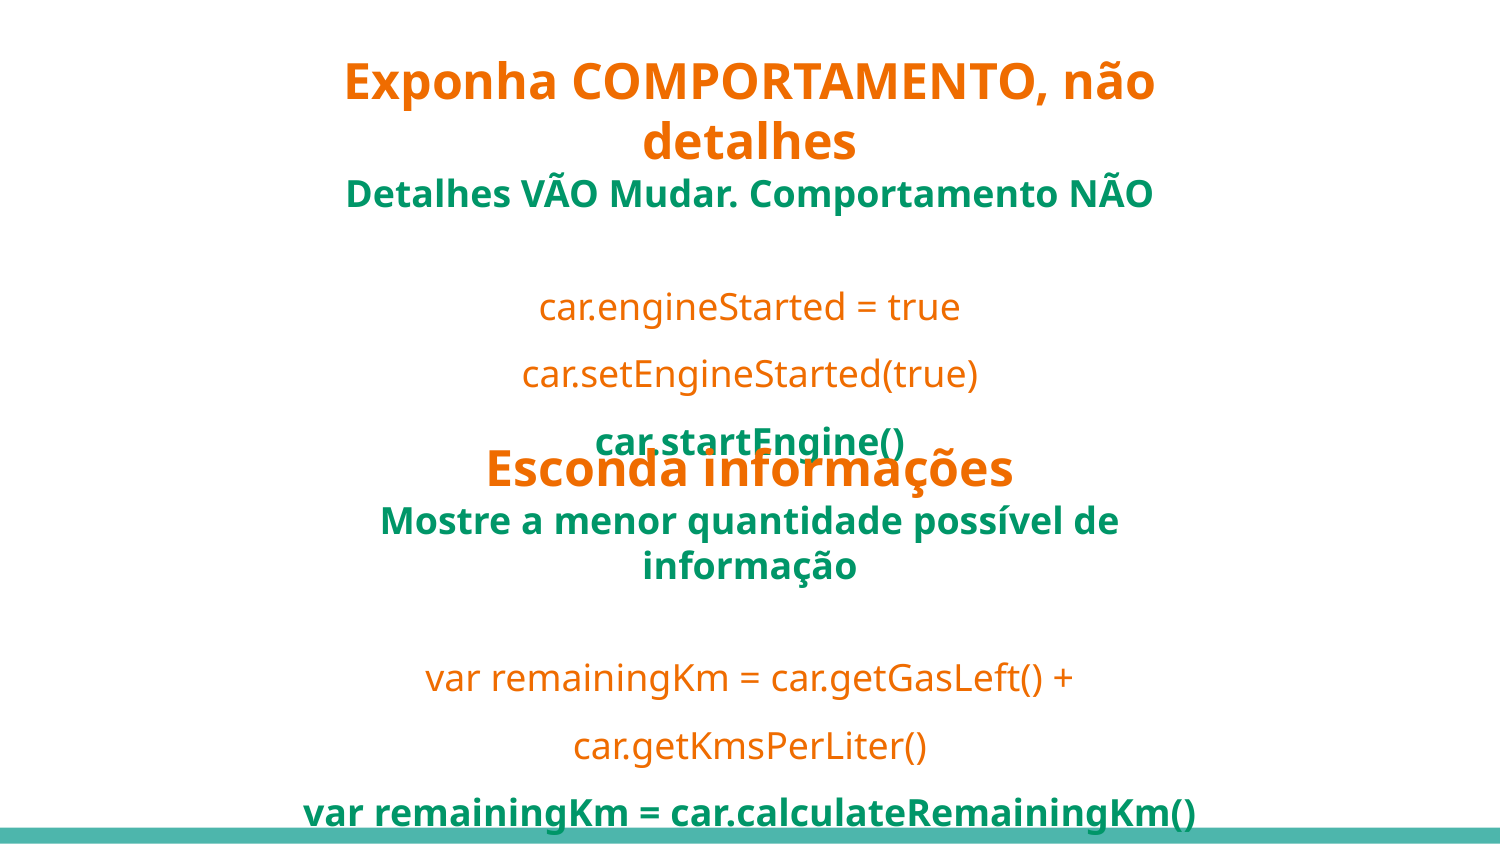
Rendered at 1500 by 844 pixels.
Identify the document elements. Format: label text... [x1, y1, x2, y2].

text_box Exponha COMPORTAMENTO, não detalhes Detalhes VÃO Mudar. Comportamento NÃO car.engineStarted = true car.setEngineStarted(true) car.startEngine() [255, 35, 1245, 365]
text_box Esconda informações Mostre a menor quantidade possível de informação var remainingKm = car.getGasLeft() + car.getKmsPerLiter() var remainingKm = car.calculateRemainingKm() [255, 421, 1245, 752]
